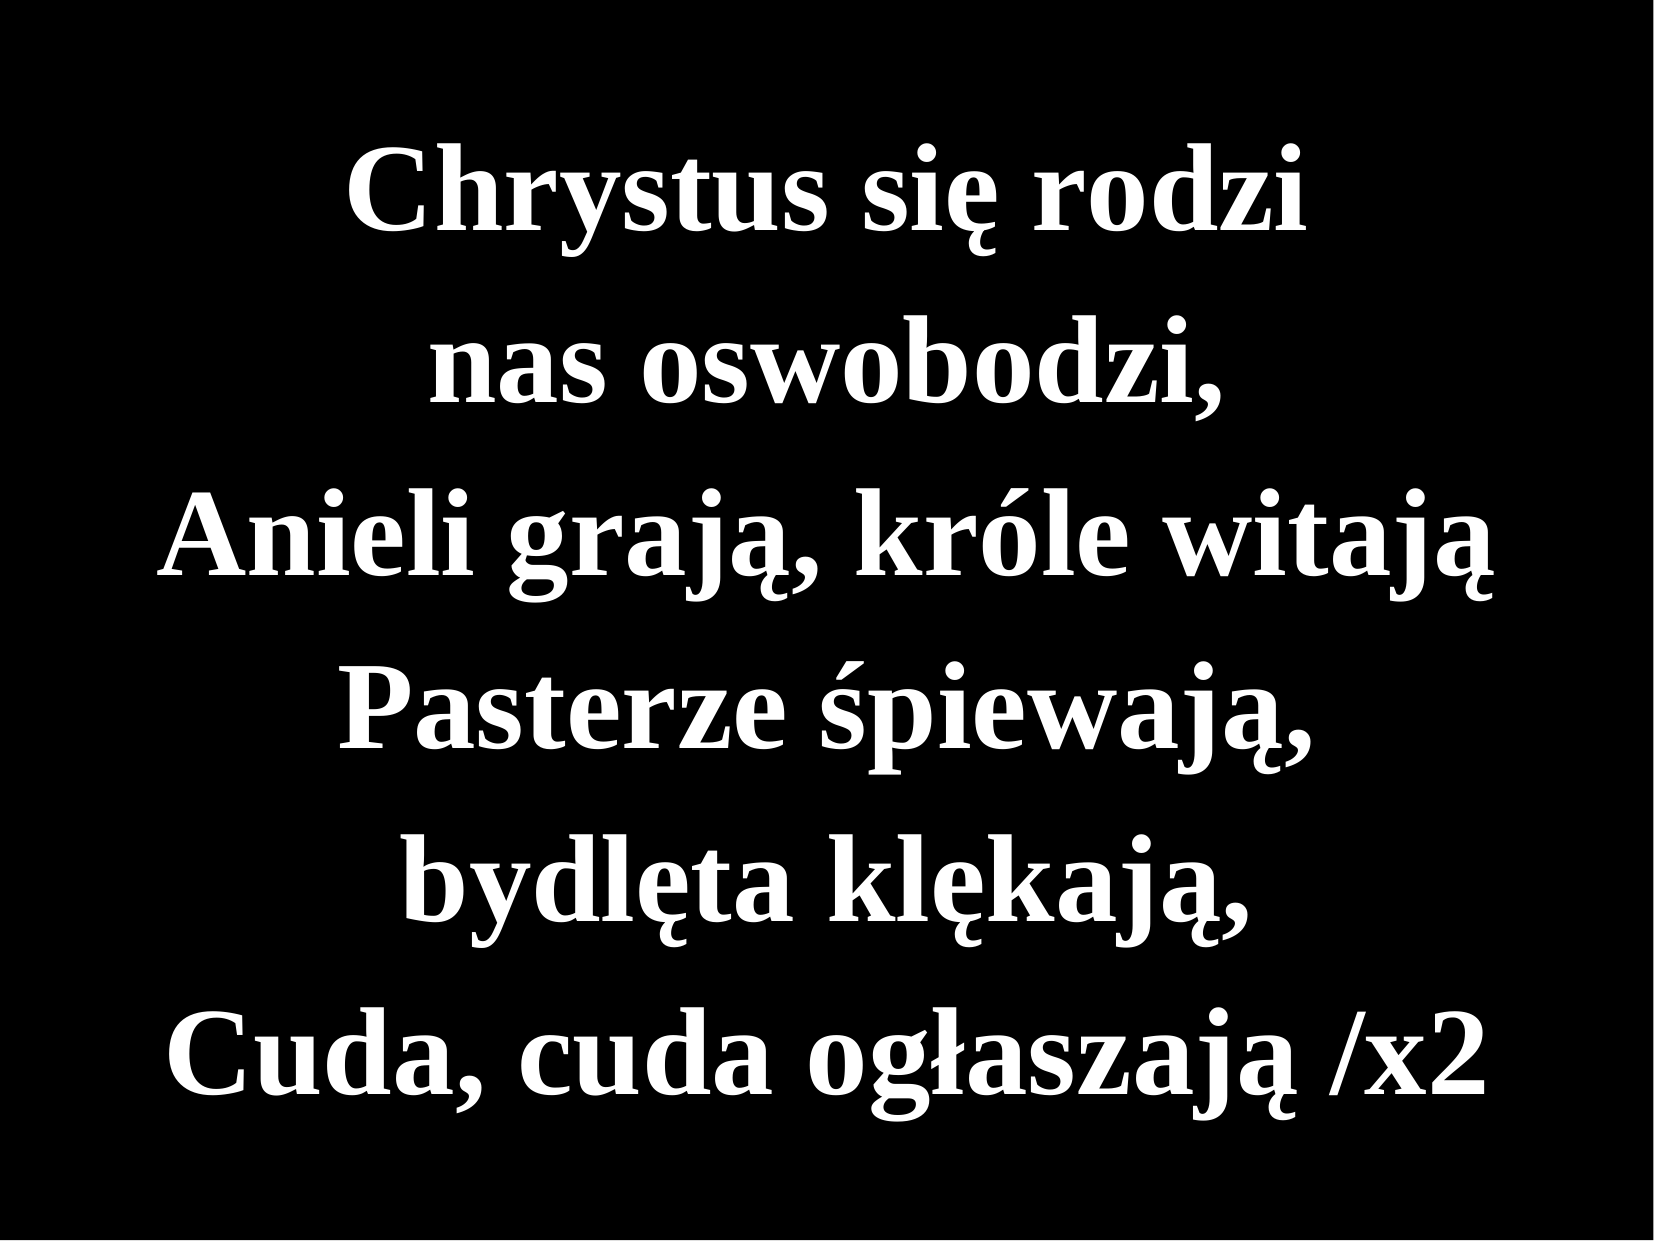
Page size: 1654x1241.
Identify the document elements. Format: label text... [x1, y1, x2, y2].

title Chrystus się rodzi ppp nas oswobodzi, ppp Anieli grają, króle witają ppp Pasterze śpiewają, ppp bydlęta klękają, ppp Cuda, cuda ogłaszają /x2 [0, 0, 1654, 1241]
